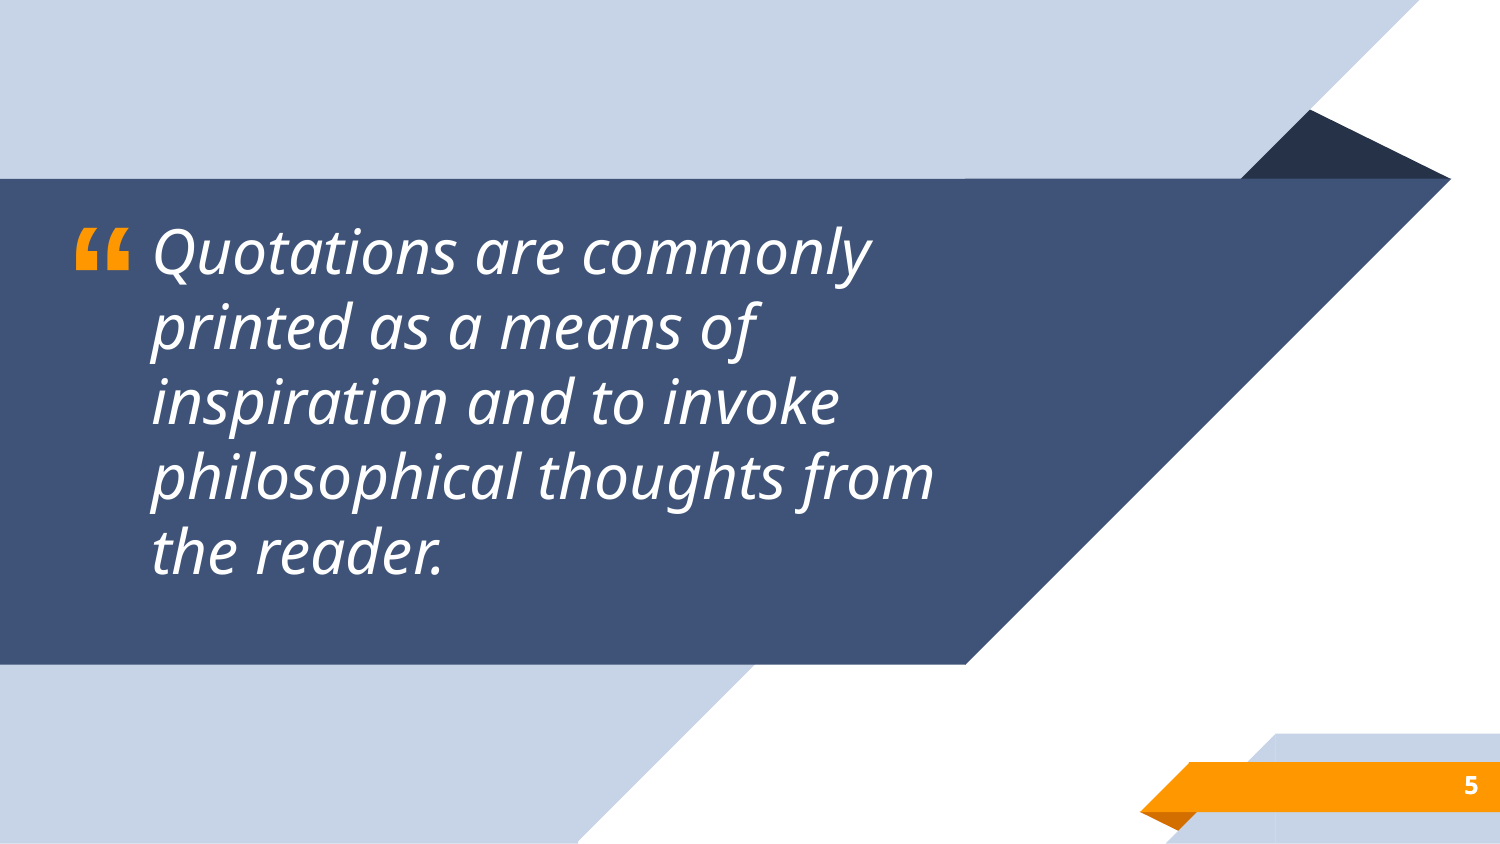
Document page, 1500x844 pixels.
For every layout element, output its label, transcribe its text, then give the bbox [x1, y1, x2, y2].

slide_number <número> [1249, 760, 1494, 813]
list Quotations are commonly printed as a means of inspiration and to invoke philosophical thoughts from the reader. [136, 197, 972, 648]
